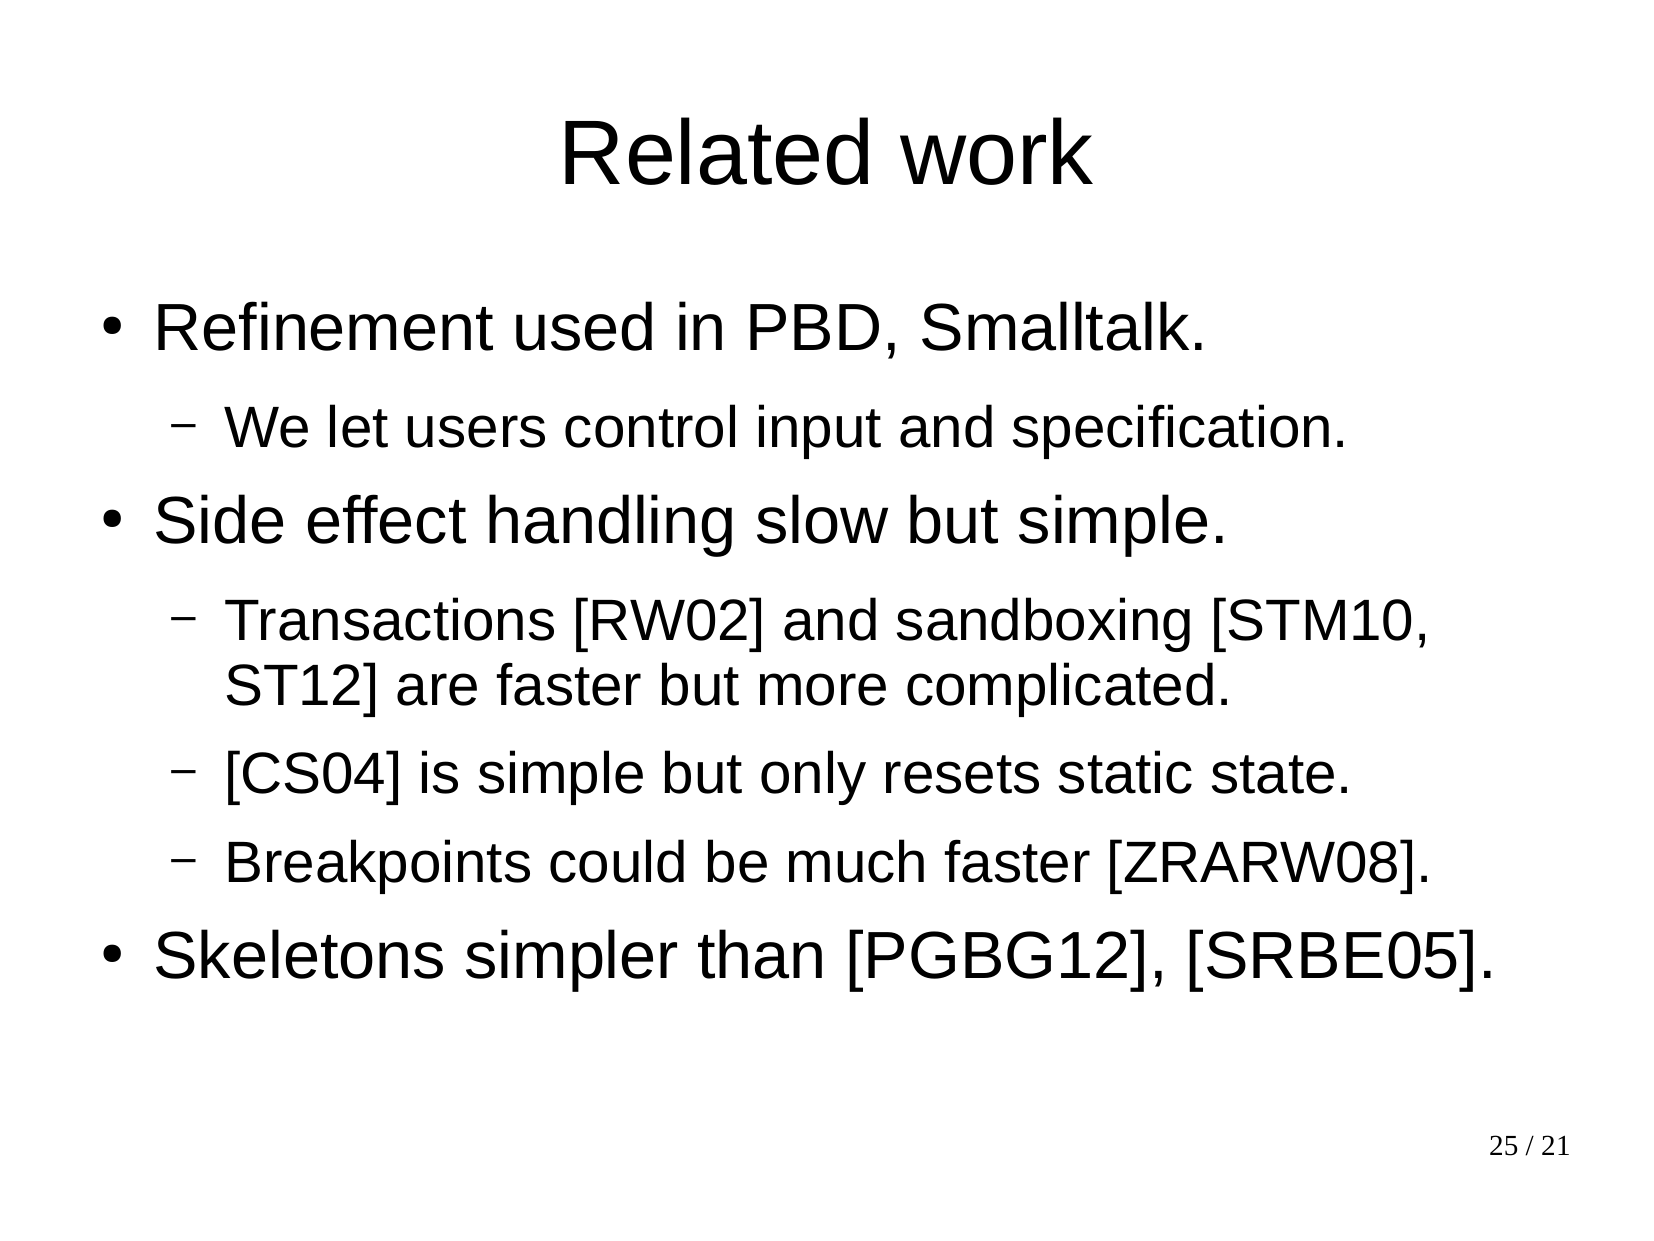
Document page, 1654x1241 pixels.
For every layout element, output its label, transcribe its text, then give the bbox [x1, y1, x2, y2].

title Related work [82, 49, 1571, 257]
list Refinement used in PBD, Smalltalk. We let users control input and specification. Side effect handling slow but simple. Transactions [RW02] and sandboxing [STM10, ST12] are faster but more complicated. [CS04] is simple but only resets static state. Breakpoints could be much faster [ZRARW08]. Skeletons simpler than [PGBG12], [SRBE05]. [82, 290, 1571, 1010]
